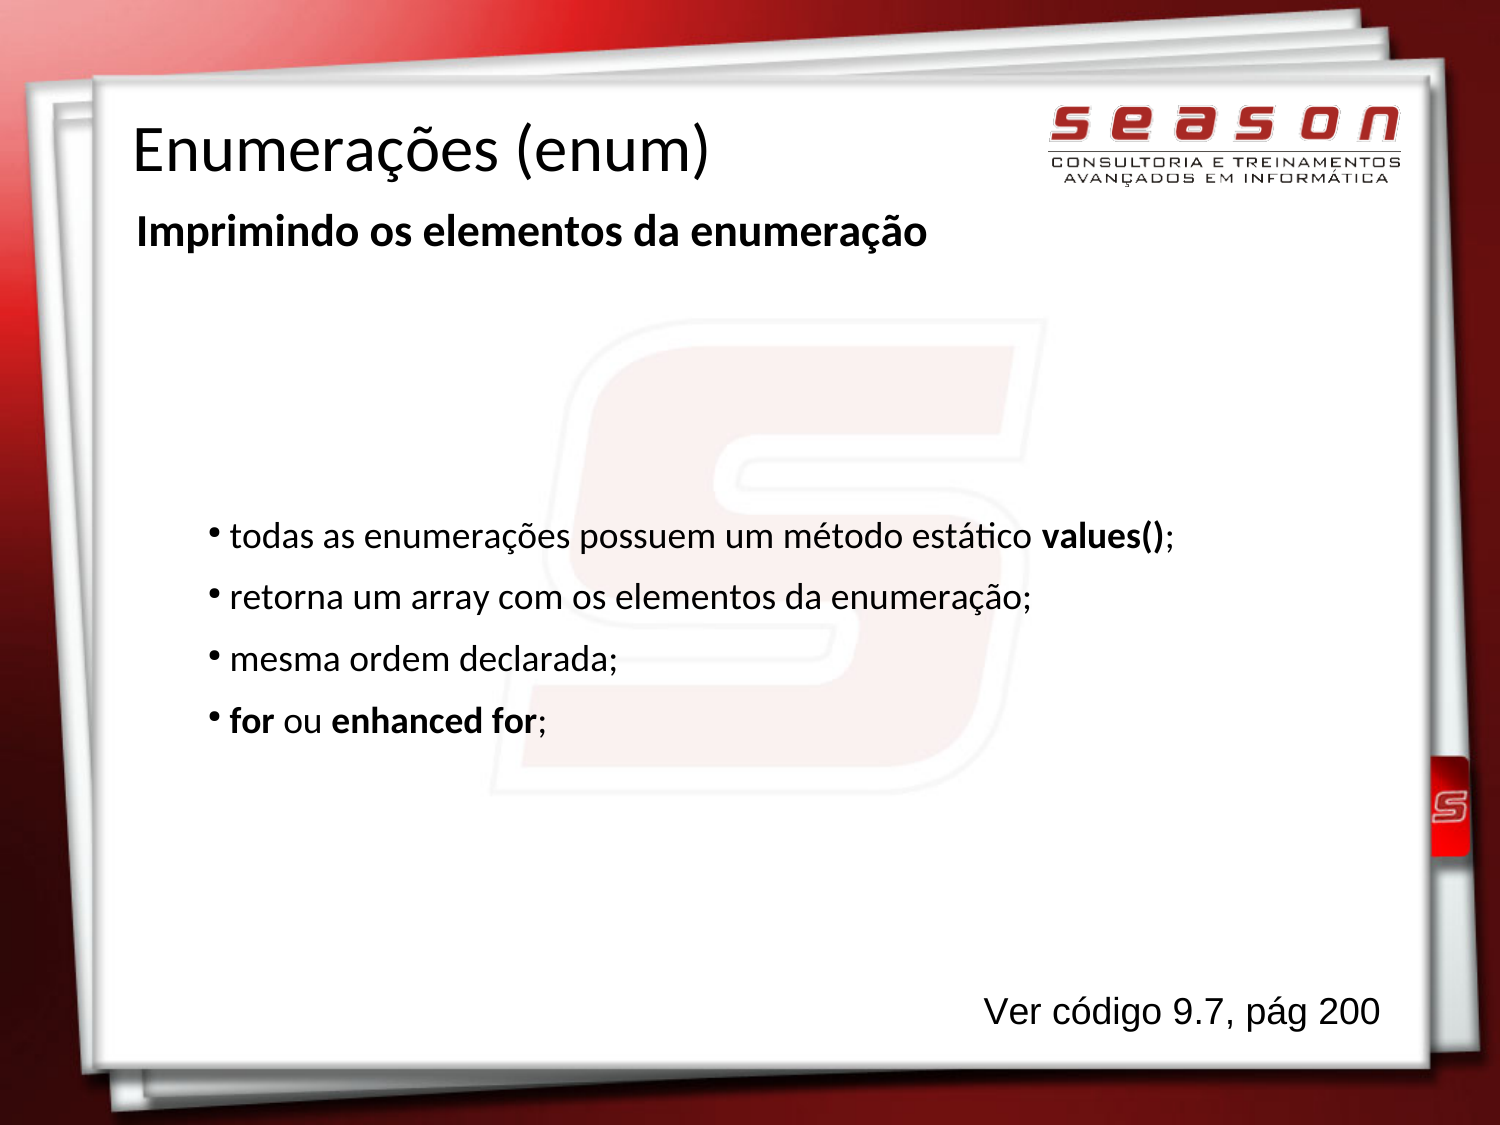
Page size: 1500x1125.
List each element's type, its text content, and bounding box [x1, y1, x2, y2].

text_box Imprimindo os elementos da enumeração [119, 200, 1240, 256]
text_box todas as enumerações possuem um método estático values(); retorna um array com os elementos da enumeração; mesma ordem declarada; for ou enhanced for; [207, 357, 1328, 894]
picture [0, 0, 1500, 1125]
title Enumerações (enum) [118, 33, 1394, 257]
text_box Ver código 9.7, pág 200 [708, 979, 1396, 1040]
